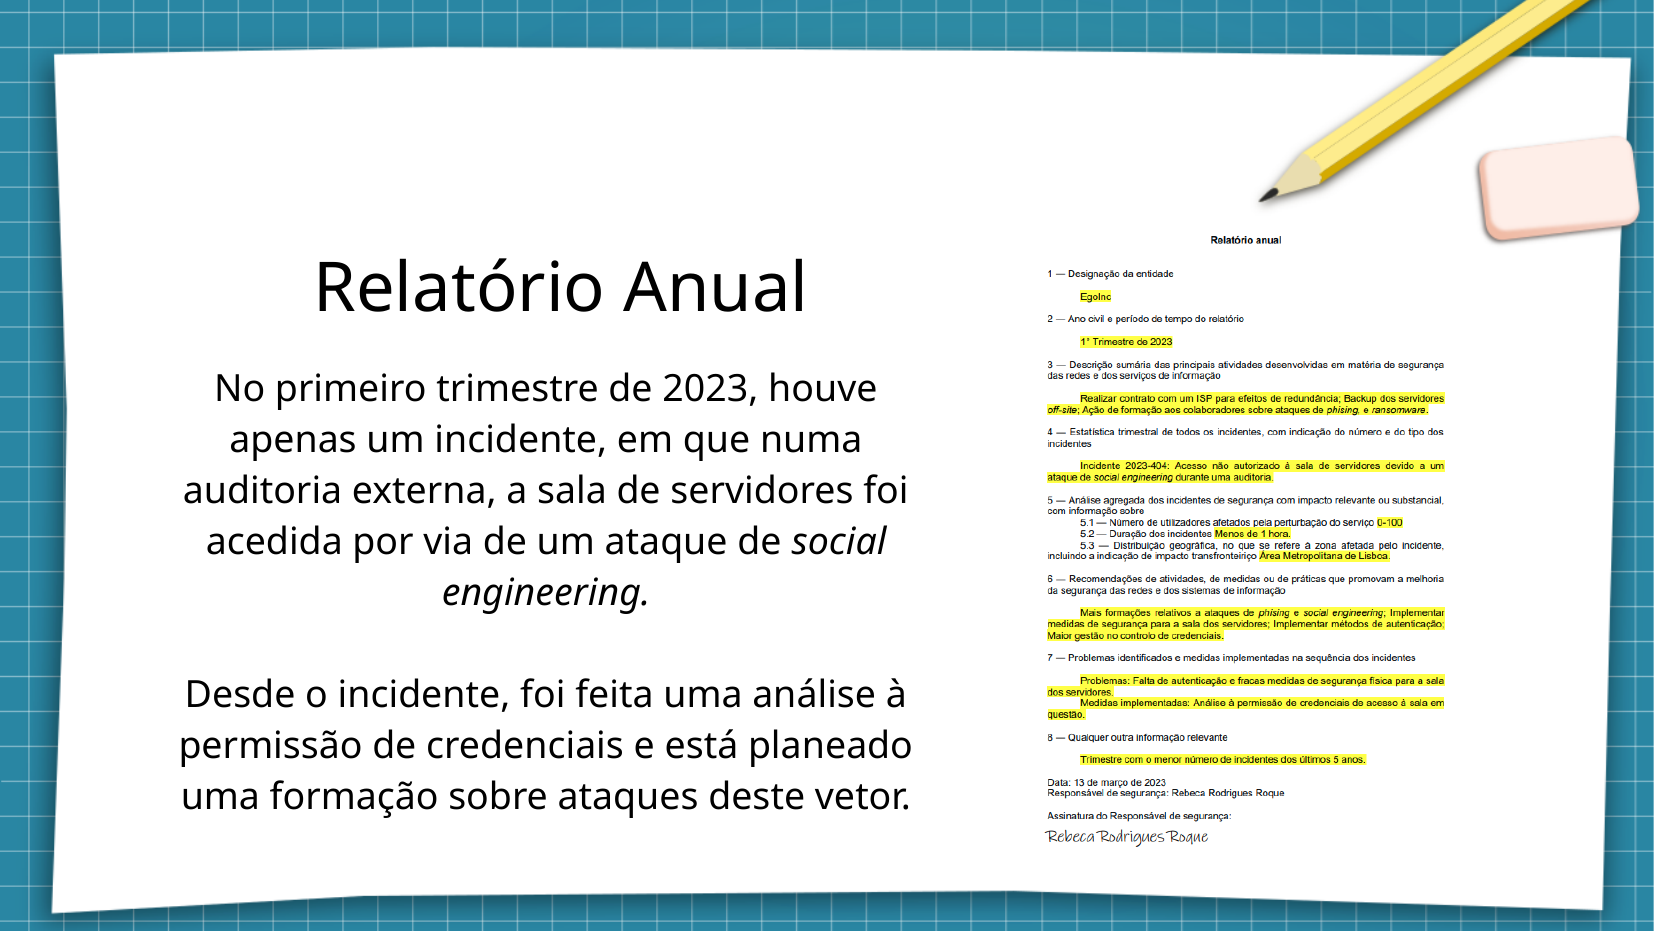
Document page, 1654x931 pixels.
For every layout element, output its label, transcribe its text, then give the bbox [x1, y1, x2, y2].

picture [0, 0, 1654, 931]
title Relatório Anual [88, 206, 1034, 363]
text_box No primeiro trimestre de 2023, houve apenas um incidente, em que numa auditoria externa, a sala de servidores foi acedida por via de um ataque de social engineering. Desde o incidente, foi feita uma análise à permissão de credenciais e está planeado uma formação sobre ataques deste vetor. [147, 354, 945, 670]
